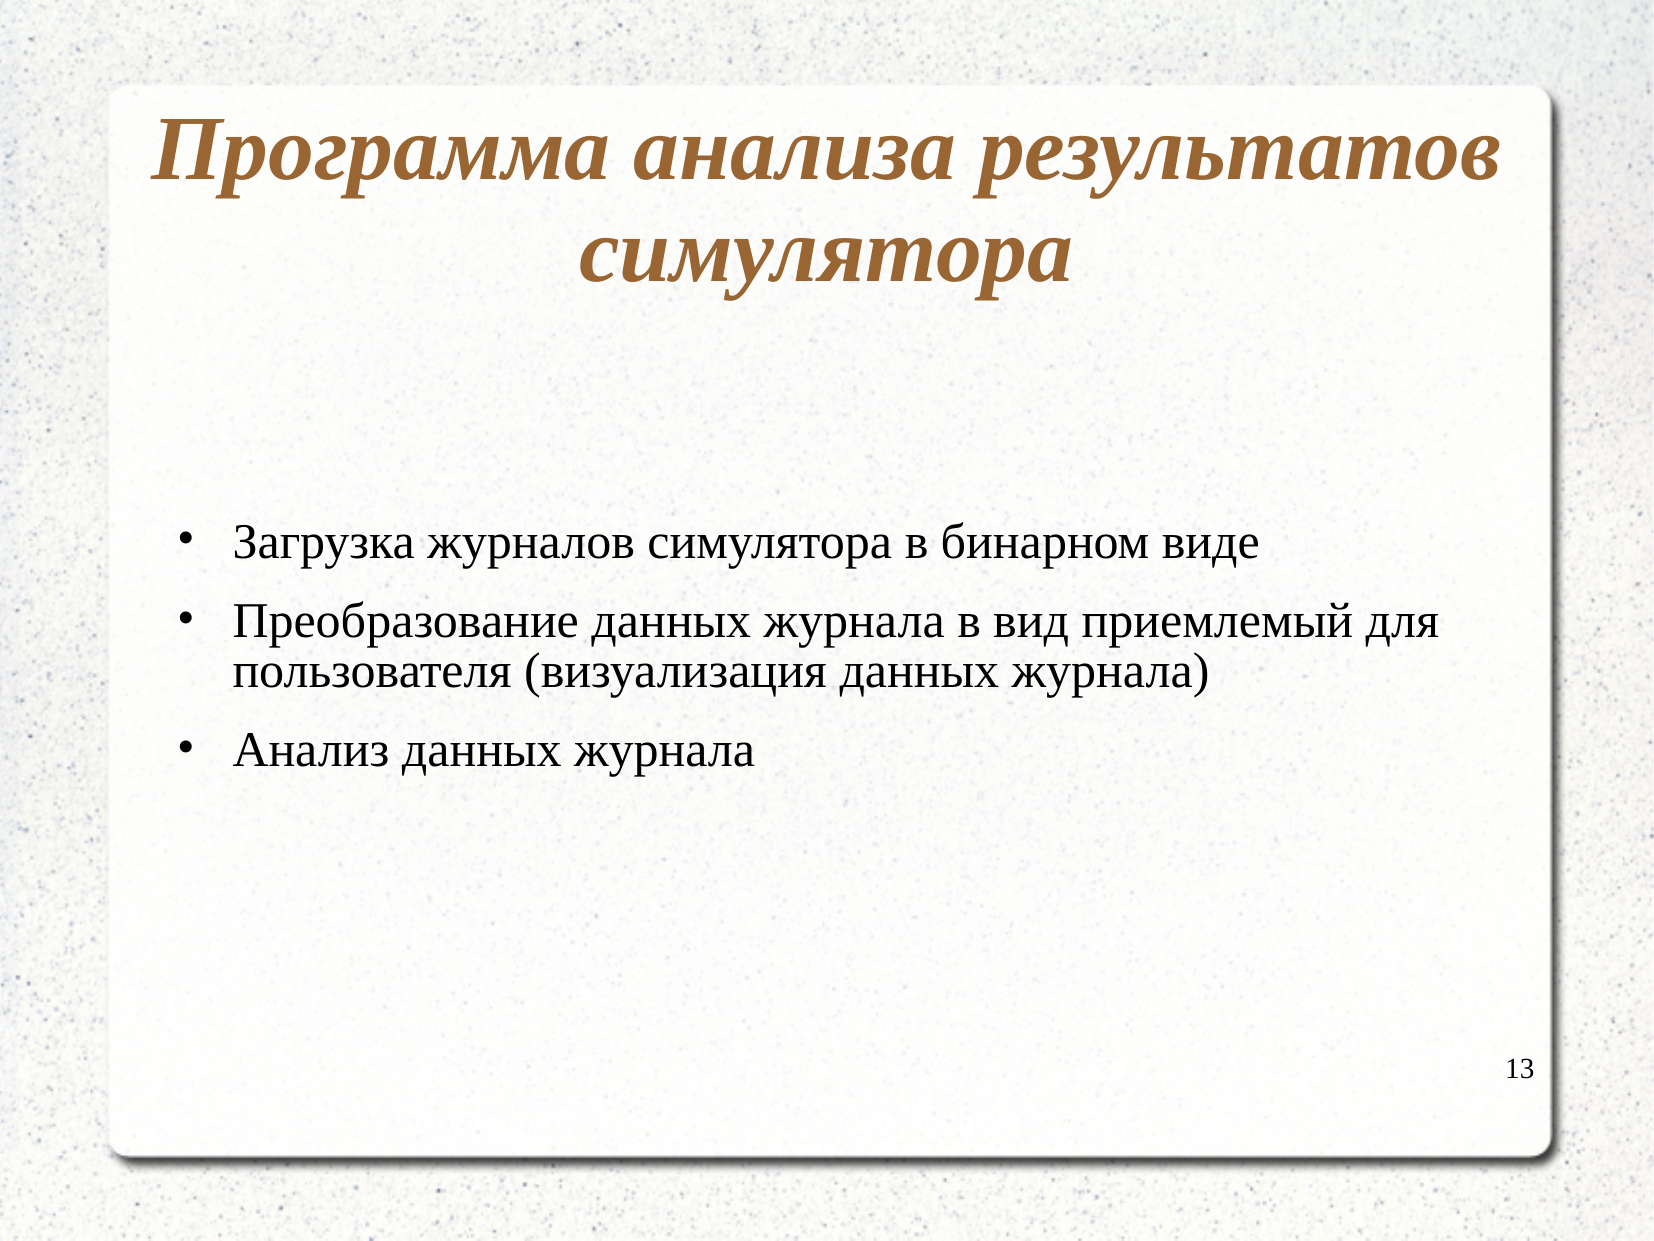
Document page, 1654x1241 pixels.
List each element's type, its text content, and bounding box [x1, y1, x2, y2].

list Загрузка журналов симулятора в бинарном виде Преобразование данных журнала в вид приемлемый для пользователя (визуализация данных журнала) Анализ данных журнала [177, 513, 1453, 947]
title Программа анализа результатов симулятора [118, 96, 1536, 304]
picture [0, 0, 1654, 1241]
